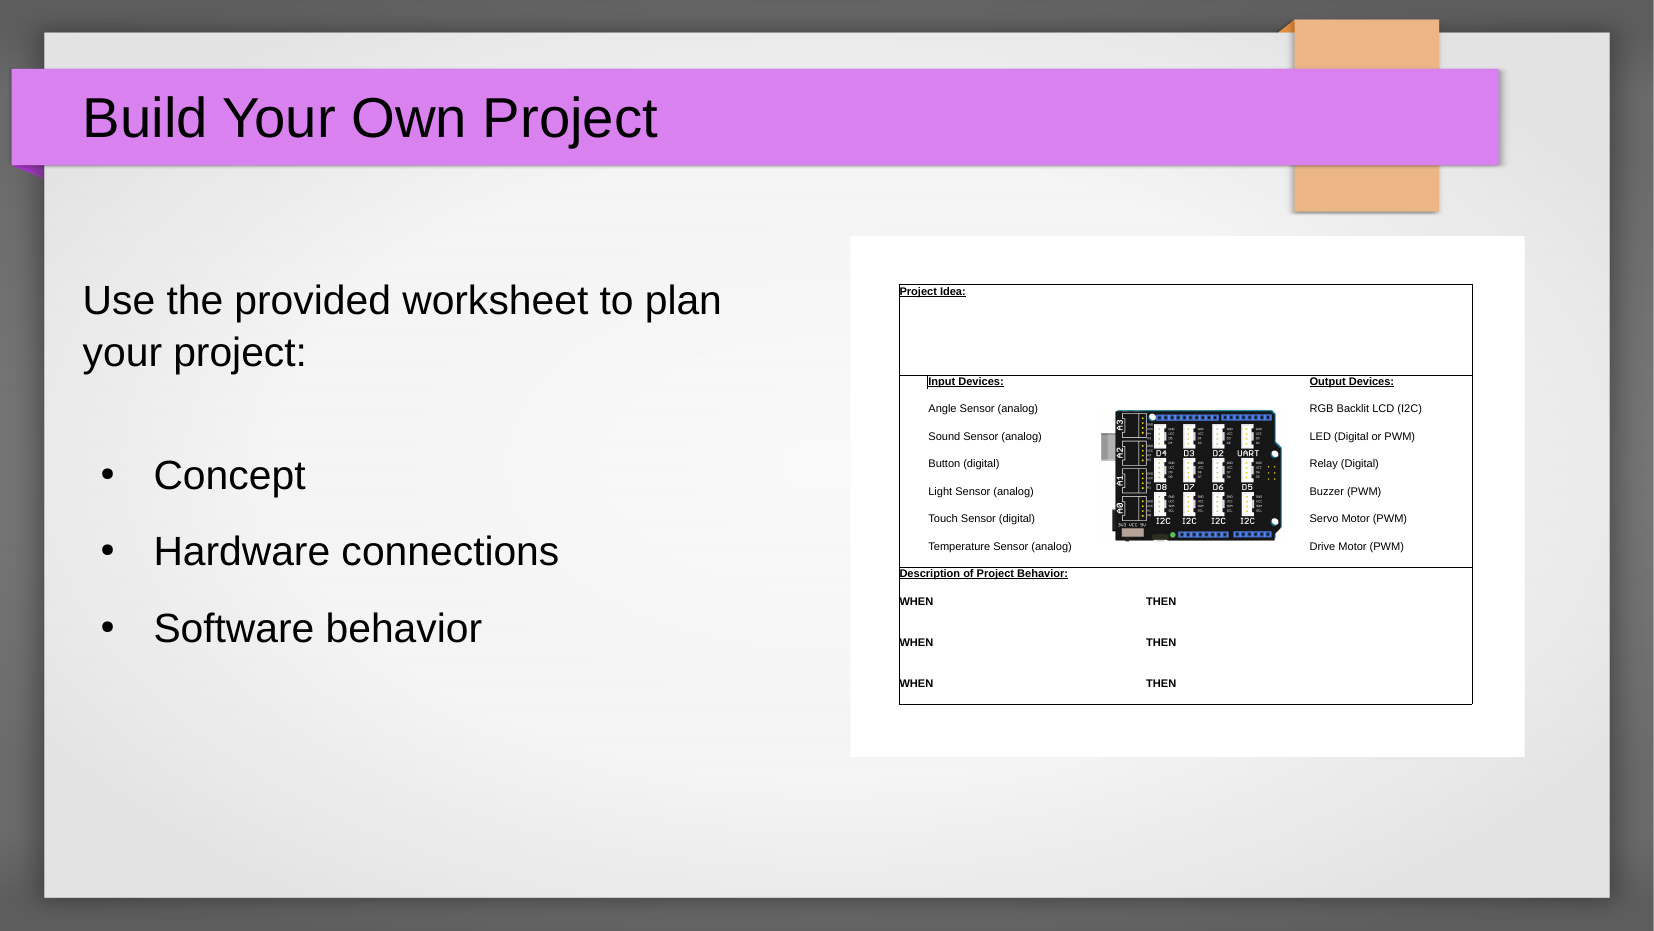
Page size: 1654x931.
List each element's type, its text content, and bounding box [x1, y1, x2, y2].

title Build Your Own Project [82, 70, 1489, 166]
picture [0, 0, 1654, 931]
list Use the provided worksheet to plan your project: Concept Hardware connections Software behavior [82, 217, 809, 758]
